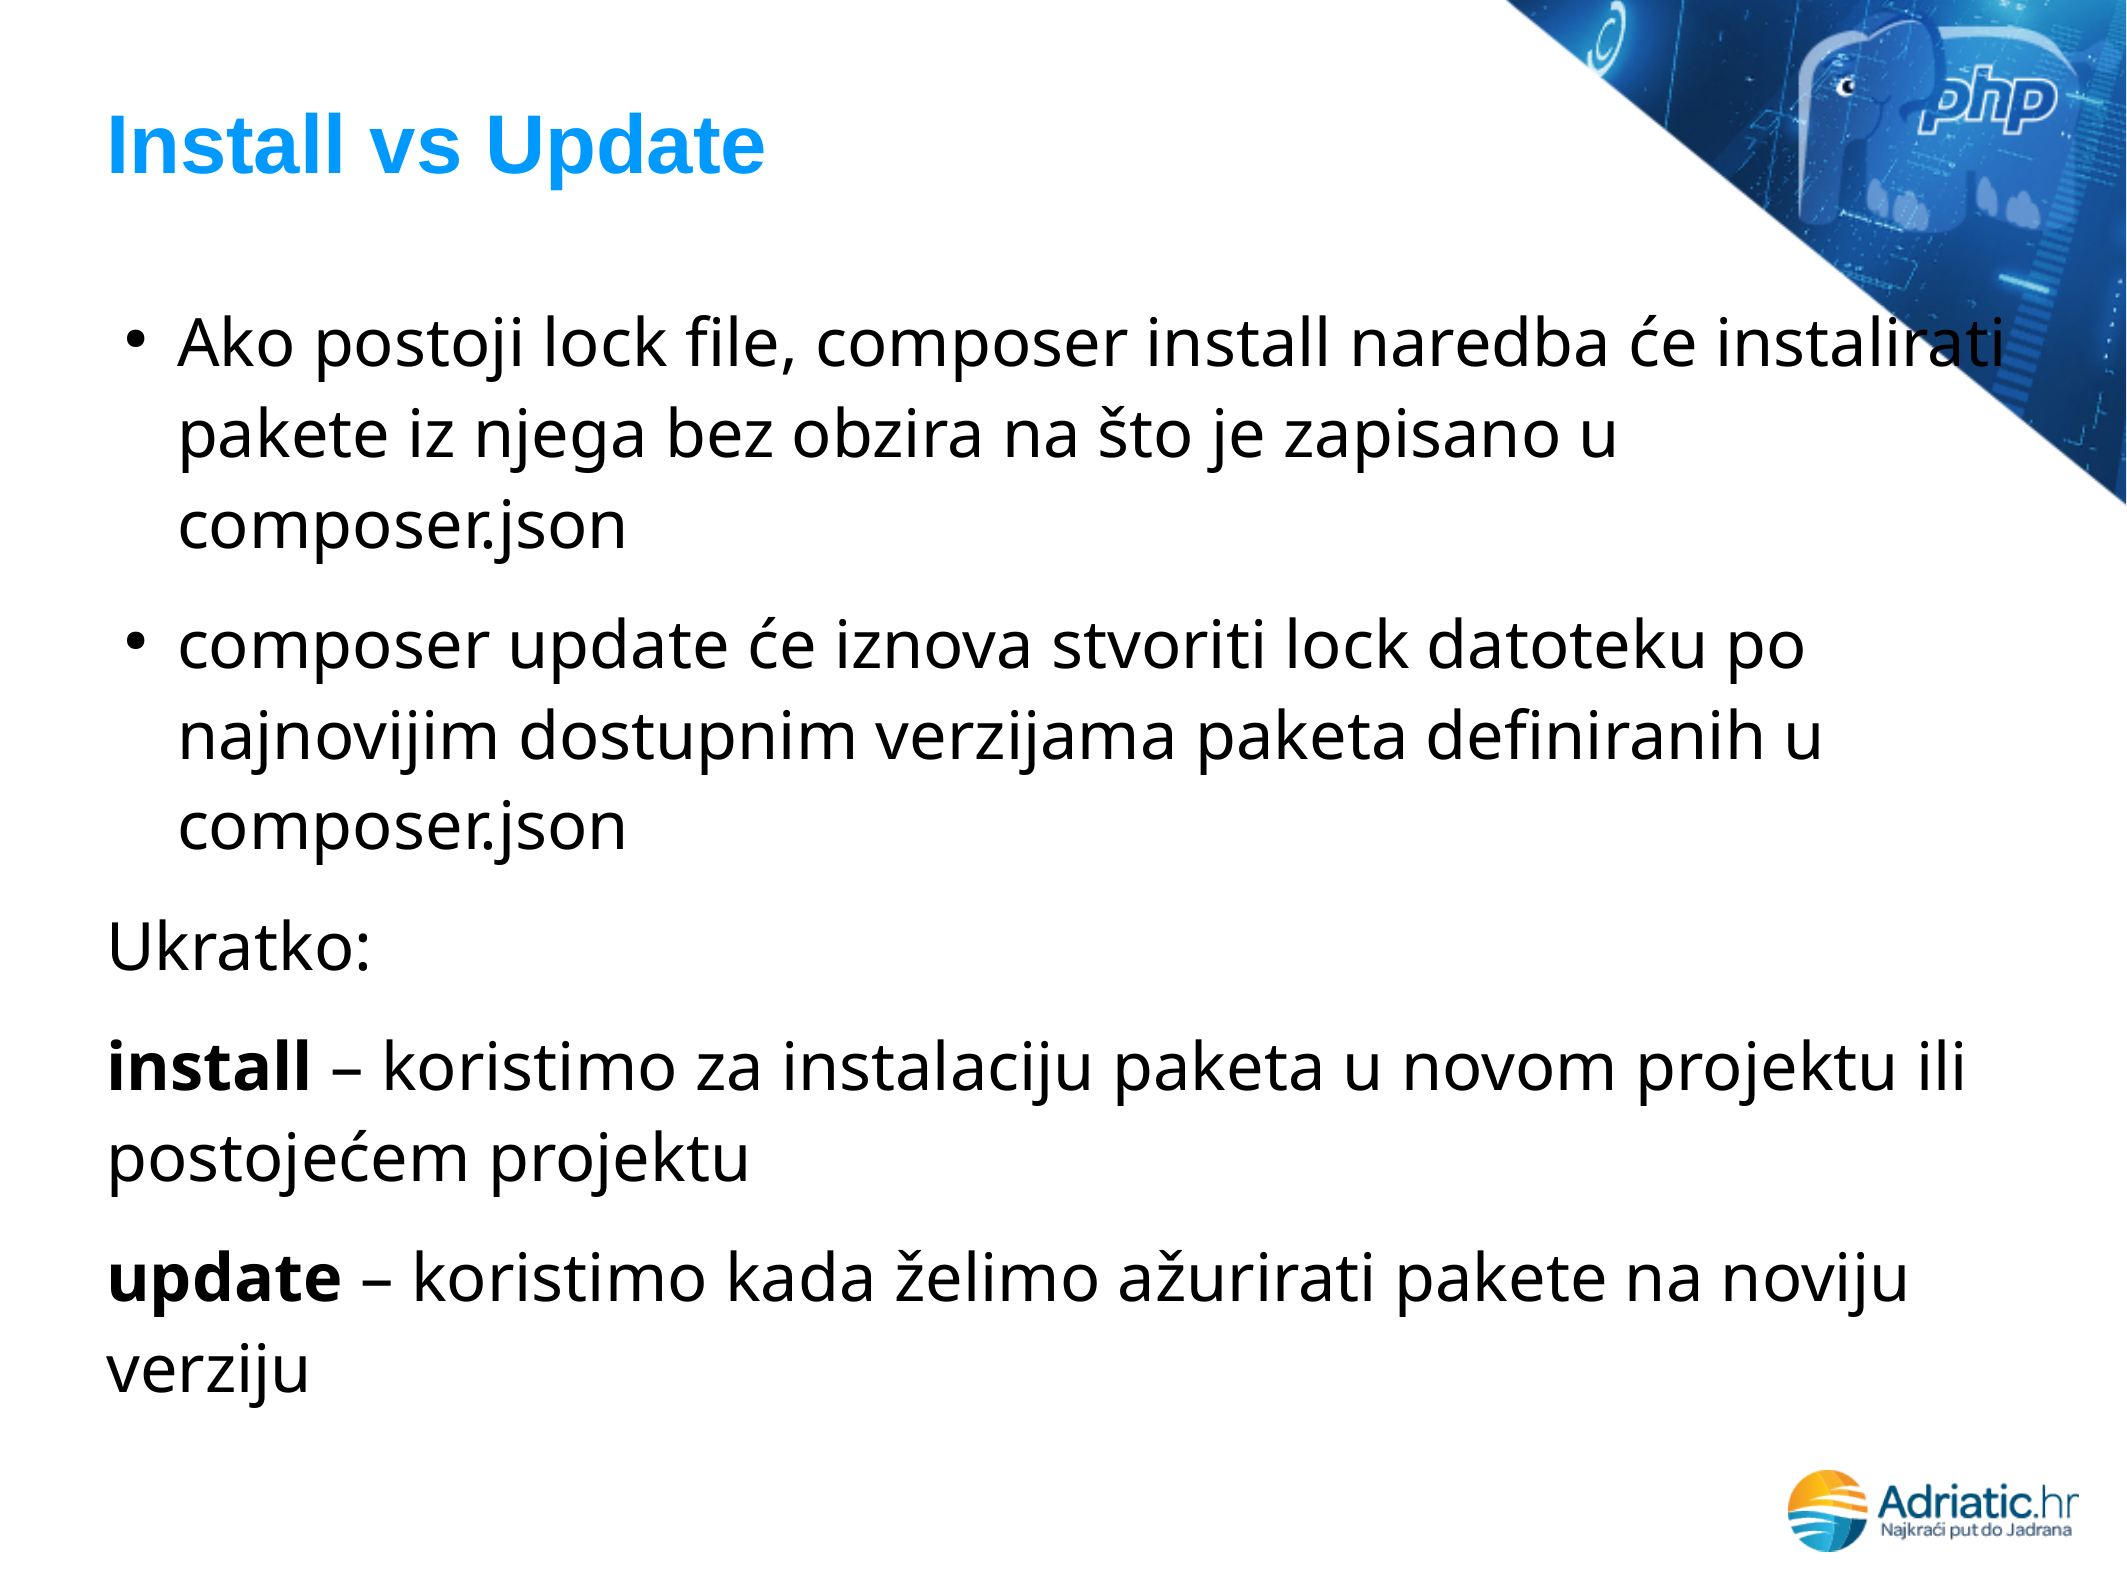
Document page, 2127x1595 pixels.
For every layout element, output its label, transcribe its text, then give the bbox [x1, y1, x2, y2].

title Install vs Update [106, 70, 1630, 219]
picture [1788, 1470, 2079, 1552]
list Ako postoji lock file, composer install naredba će instalirati pakete iz njega bez obzira na što je zapisano u composer.json composer update će iznova stvoriti lock datoteku po najnovijim dostupnim verzijama paketa definiranih u composer.json Ukratko: install – koristimo za instalaciju paketa u novom projektu ili postojećem projektu update – koristimo kada želimo ažurirati pakete na noviju verziju [106, 295, 2020, 1453]
picture [1505, 0, 2127, 625]
